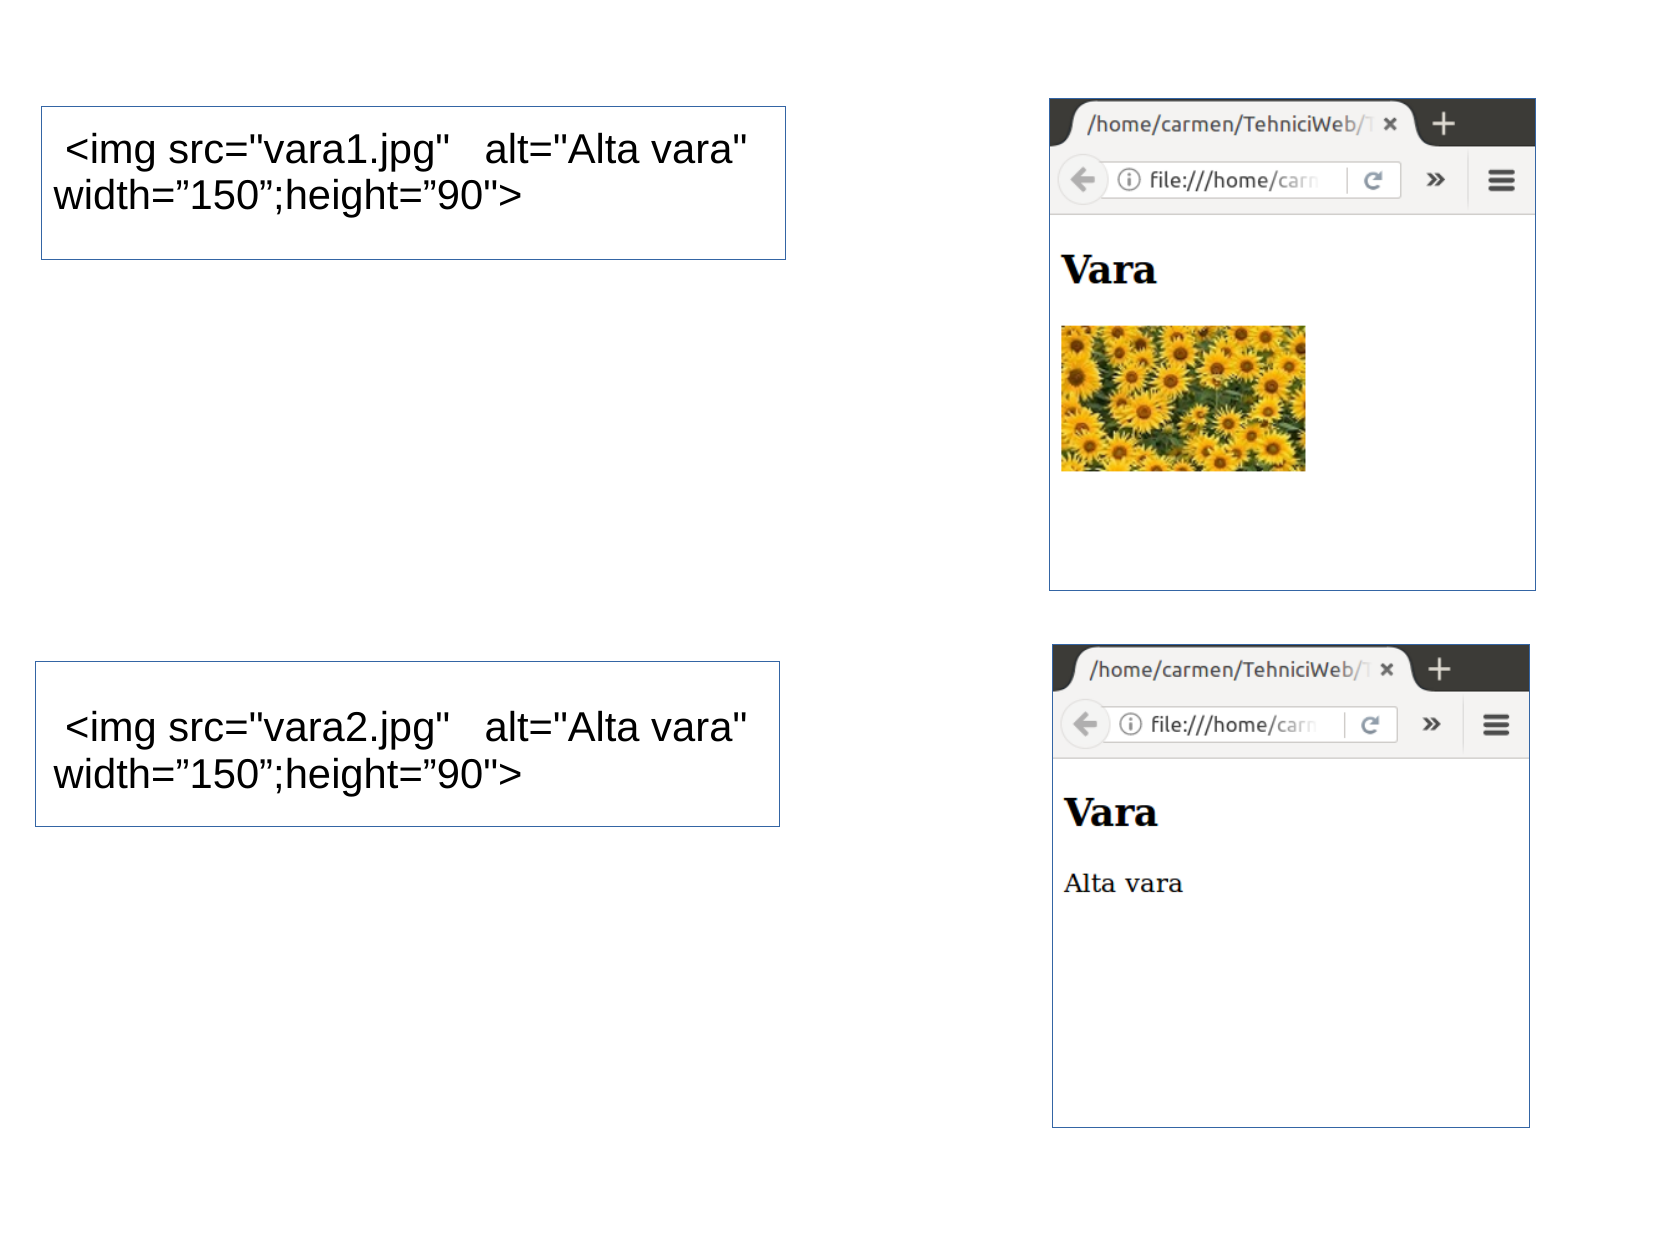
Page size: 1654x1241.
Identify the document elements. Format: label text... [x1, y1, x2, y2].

picture [1052, 644, 1530, 1128]
text_box <img src="vara1.jpg" alt="Alta vara" width=”150”;height=”90"> [38, 118, 945, 273]
text_box [35, 661, 780, 827]
picture [1049, 98, 1536, 591]
text_box [41, 106, 786, 260]
text_box <img src="vara2.jpg" alt="Alta vara" width=”150”;height=”90"> [38, 696, 945, 852]
